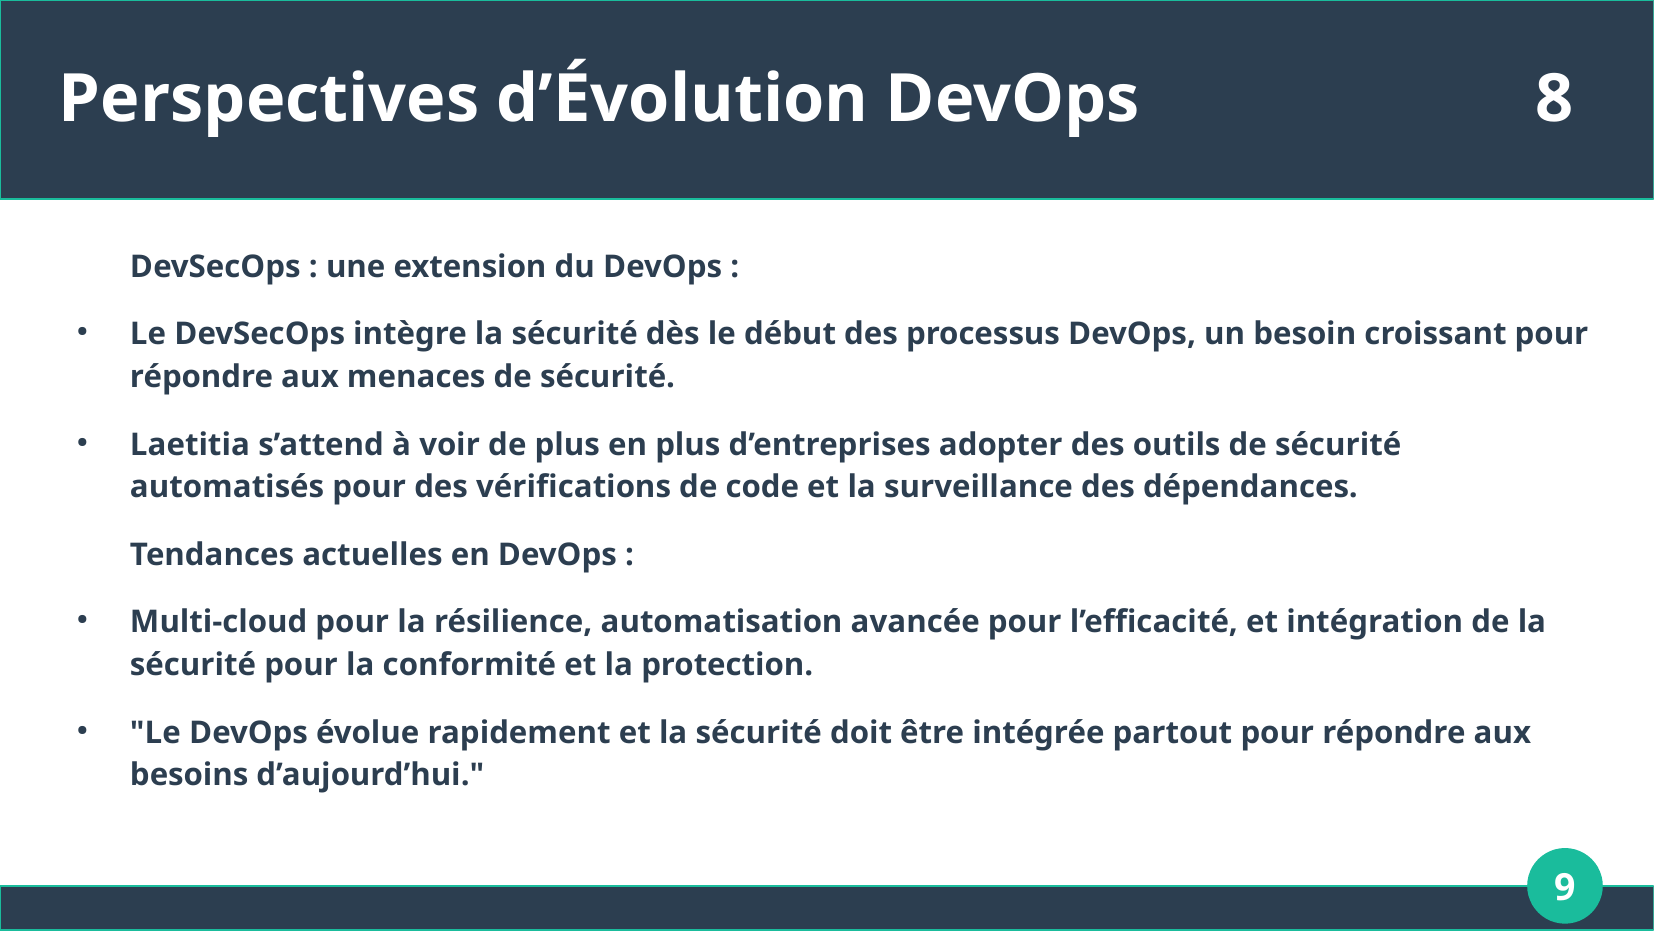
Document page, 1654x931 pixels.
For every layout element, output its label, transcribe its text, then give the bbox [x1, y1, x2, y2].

title Perspectives d’Évolution DevOps 8 [59, 37, 1595, 155]
list DevSecOps : une extension du DevOps : Le DevSecOps intègre la sécurité dès le début des processus DevOps, un besoin croissant pour répondre aux menaces de sécurité. Laetitia s’attend à voir de plus en plus d’entreprises adopter des outils de sécurité automatisés pour des vérifications de code et la surveillance des dépendances. Tendances actuelles en DevOps : Multi-cloud pour la résilience, automatisation avancée pour l’efficacité, et intégration de la sécurité pour la conformité et la protection. "Le DevOps évolue rapidement et la sécurité doit être intégrée partout pour répondre aux besoins d’aujourd’hui." [59, 243, 1595, 864]
